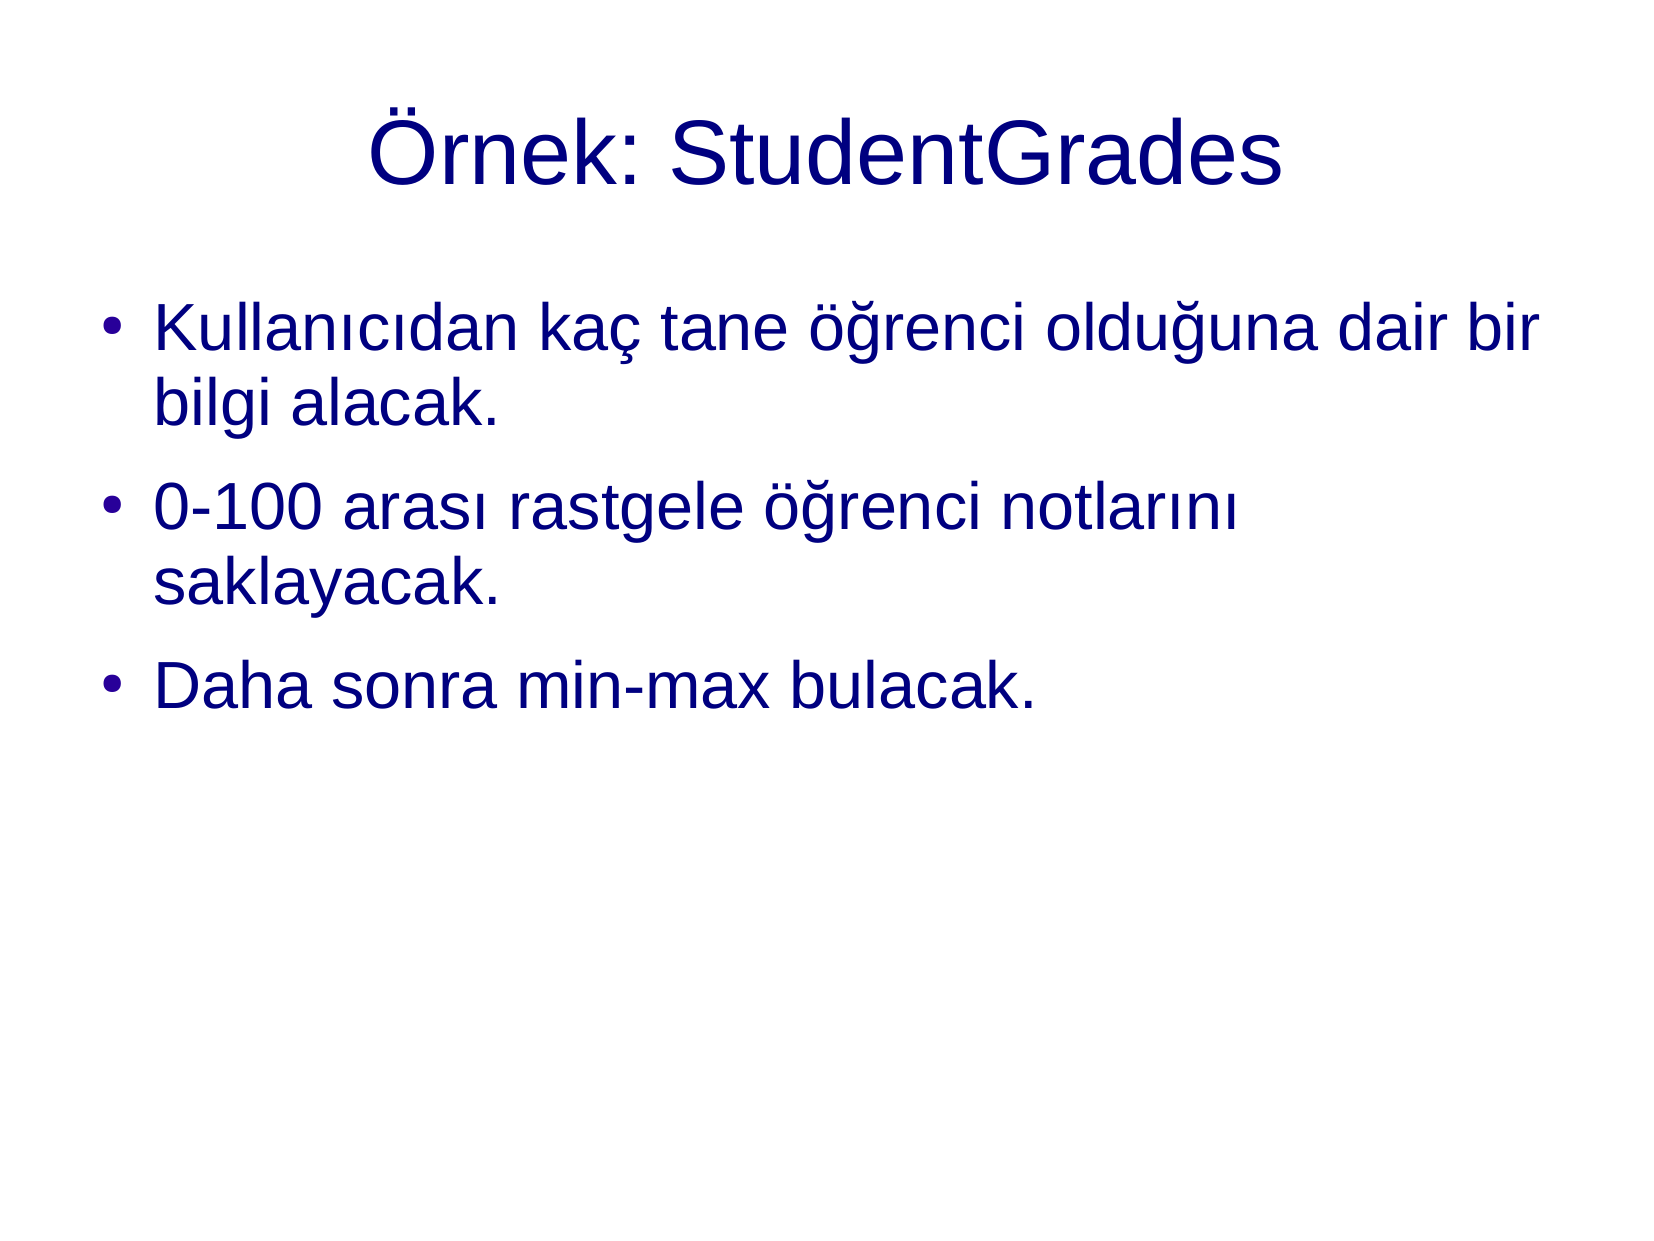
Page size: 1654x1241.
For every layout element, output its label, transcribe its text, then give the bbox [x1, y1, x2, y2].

list Kullanıcıdan kaç tane öğrenci olduğuna dair bir bilgi alacak. 0-100 arası rastgele öğrenci notlarını saklayacak. Daha sonra min-max bulacak. [82, 290, 1571, 1109]
title Örnek: StudentGrades [82, 49, 1571, 257]
